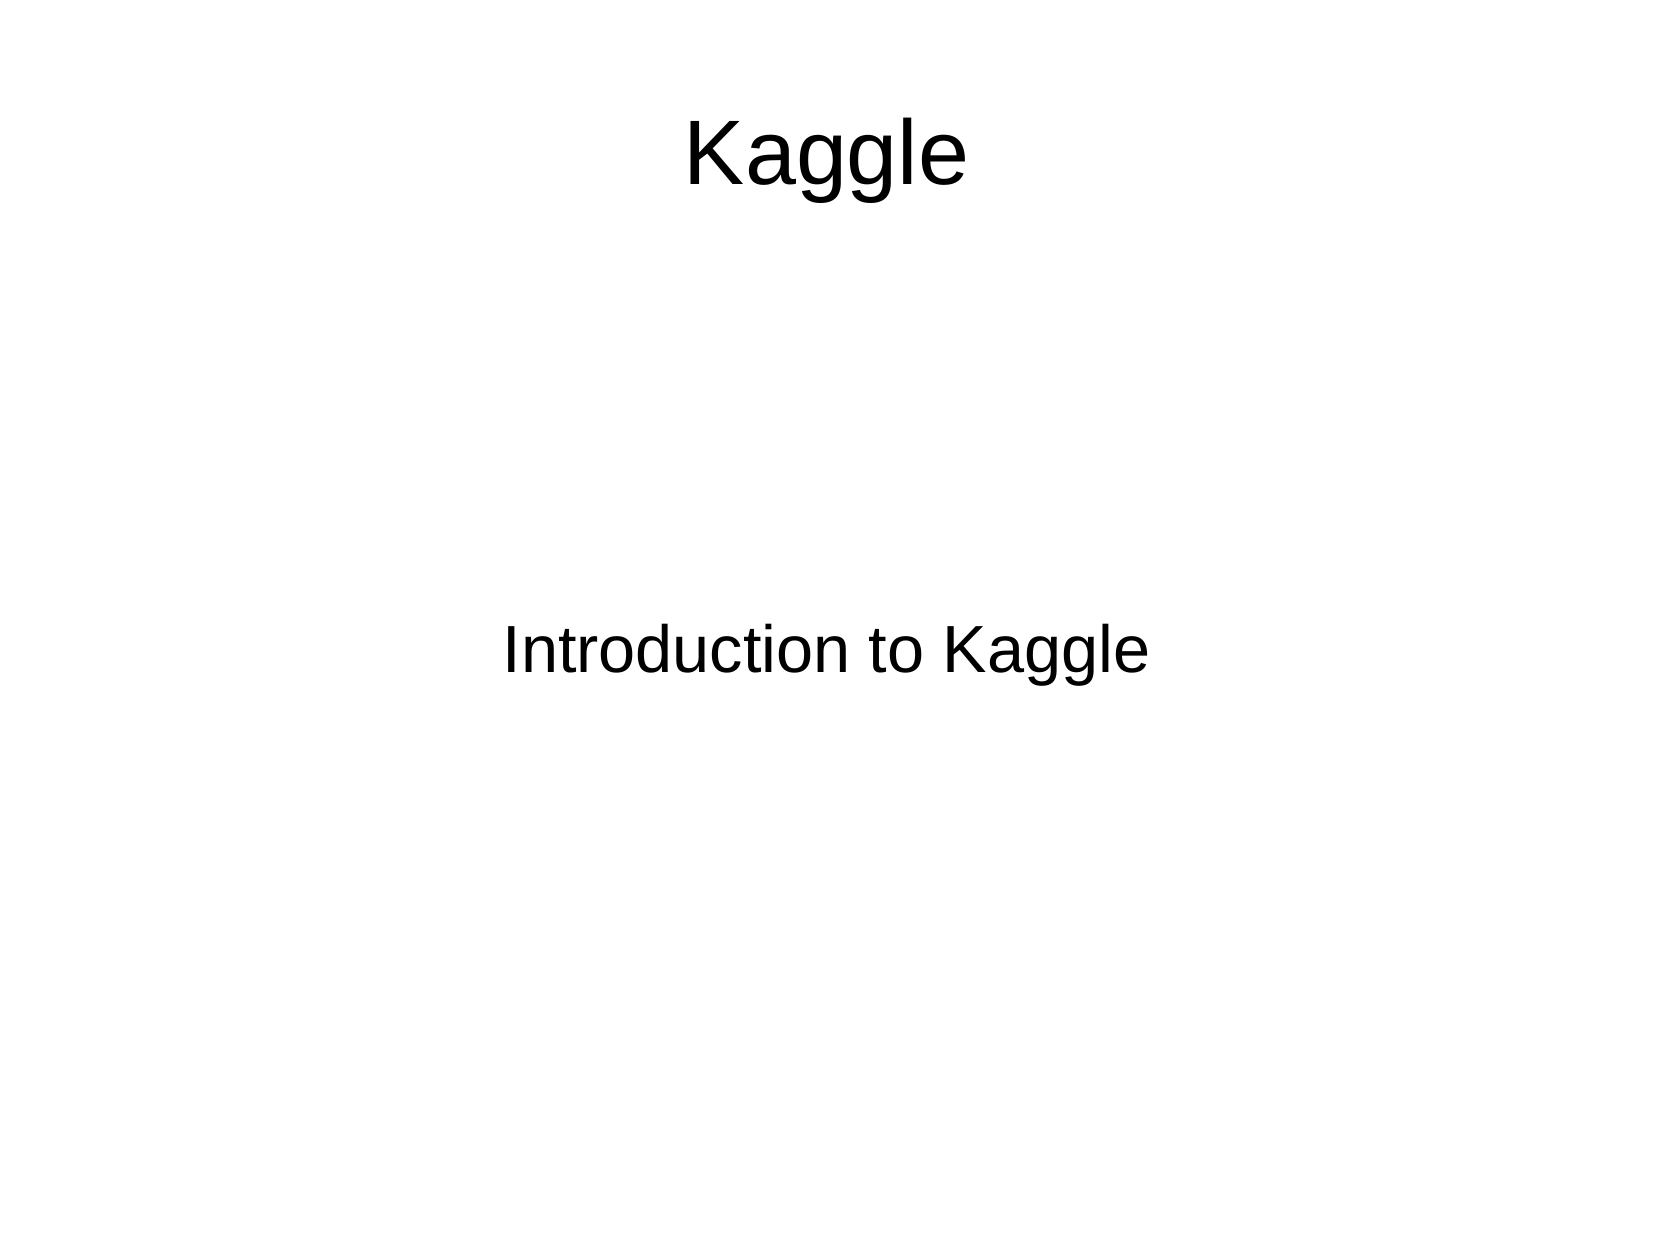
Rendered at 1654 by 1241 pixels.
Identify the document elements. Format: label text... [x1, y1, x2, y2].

title Kaggle [82, 49, 1571, 257]
subtitle Introduction to Kaggle [82, 290, 1571, 1010]
